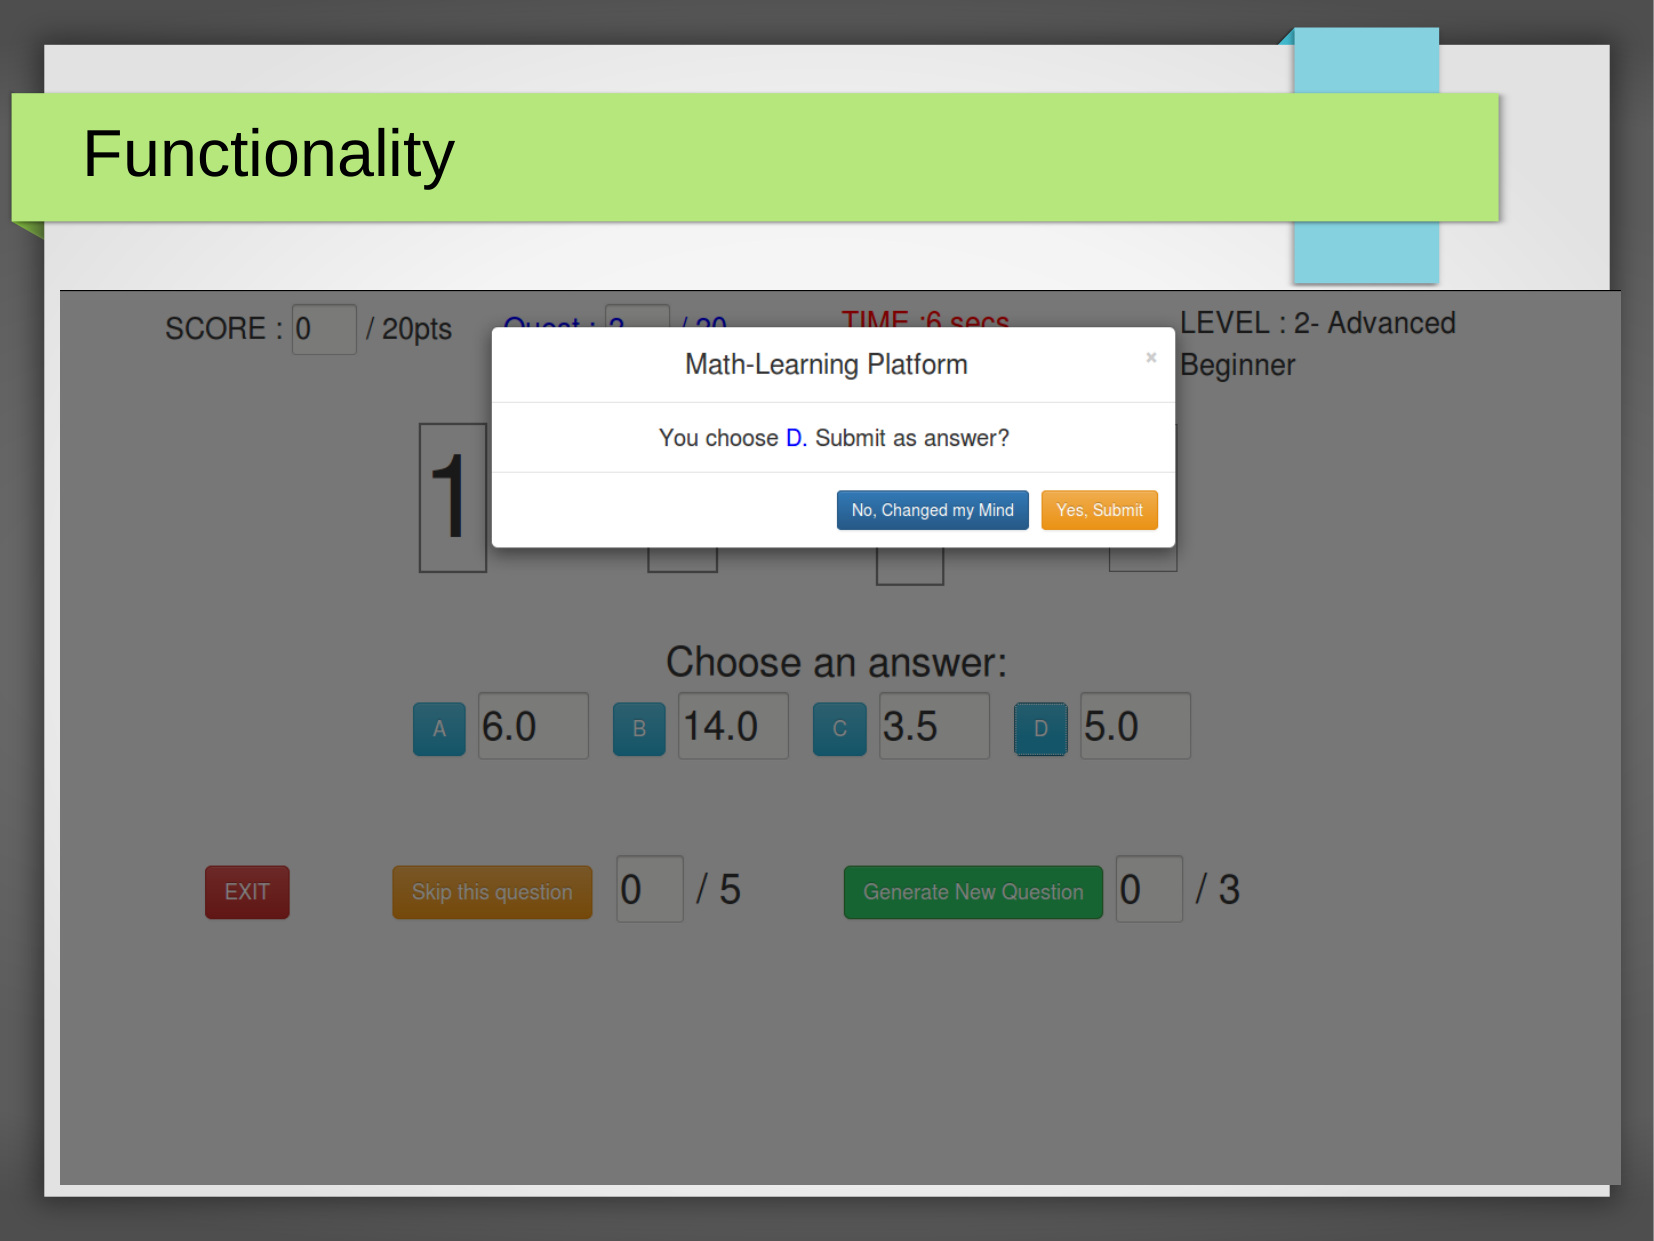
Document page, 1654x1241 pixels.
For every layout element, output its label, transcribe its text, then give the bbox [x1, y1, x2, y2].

picture [0, 0, 1654, 1241]
title Functionality [82, 94, 1264, 213]
